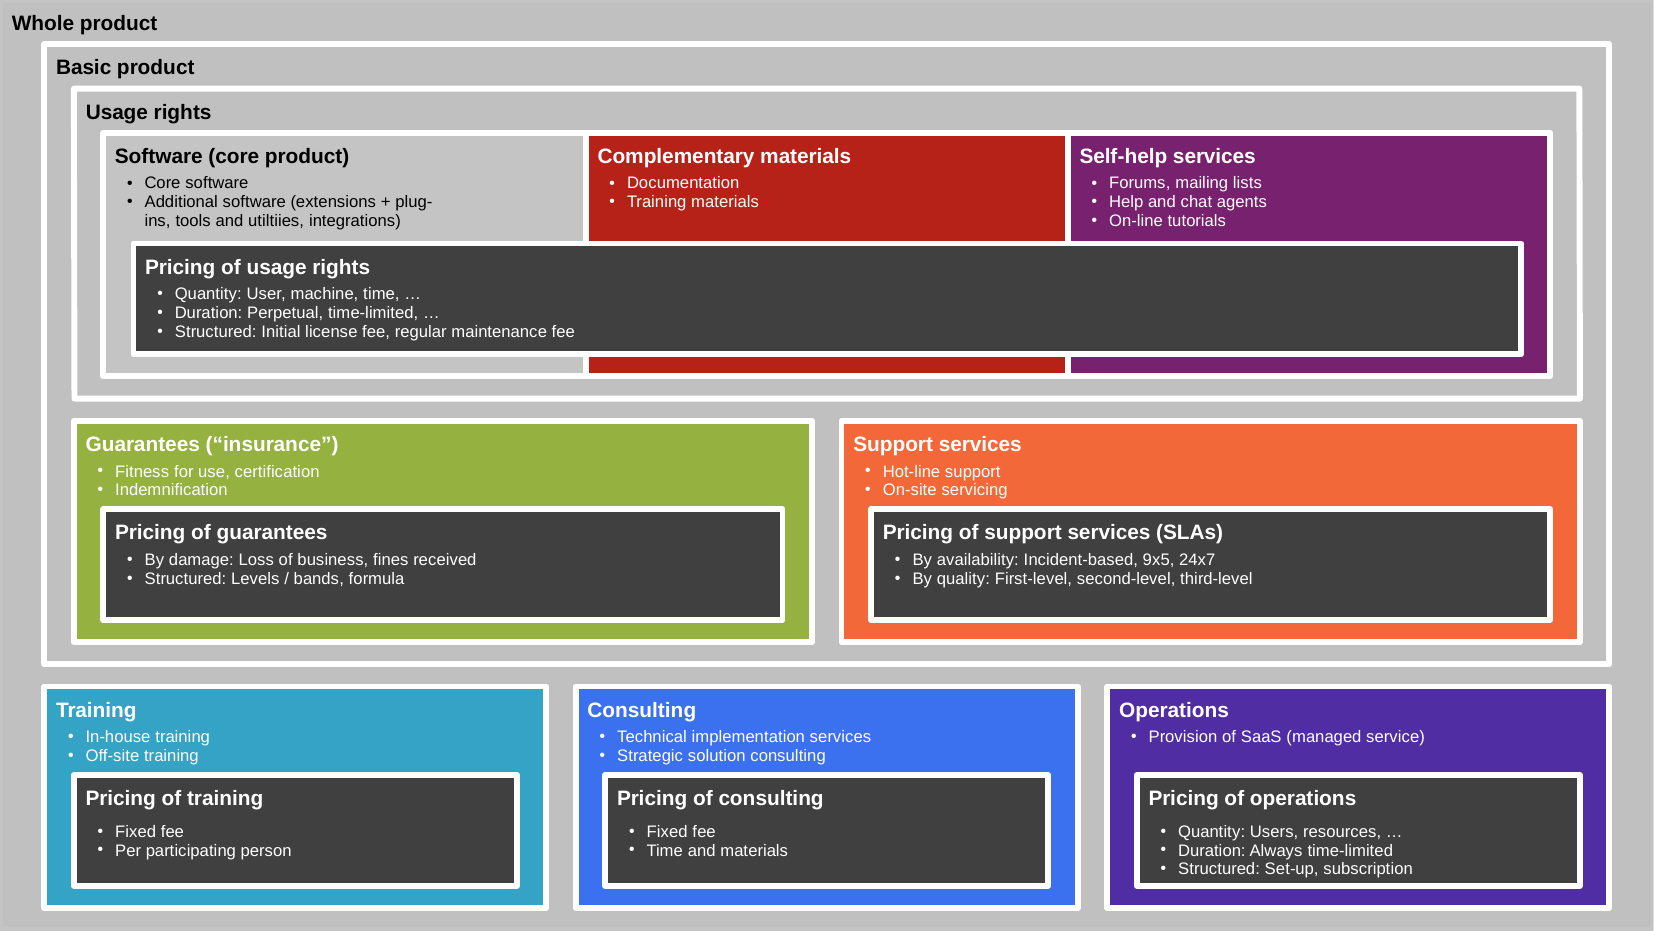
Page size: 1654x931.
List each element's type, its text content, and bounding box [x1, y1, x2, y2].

text_box Complementary materials Documentation Training materials [585, 132, 1067, 243]
text_box Support services Hot-line support On-site servicing [841, 420, 1580, 643]
text_box Self-help services Forums, mailing lists Help and chat agents On-line tutorials [1067, 132, 1551, 377]
text_box Pricing of guarantees By damage: Loss of business, fines received Structured: Levels / bands, formula [103, 509, 783, 621]
text_box Consulting Technical implementation services Strategic solution consulting [575, 686, 1078, 908]
text_box Usage rights [73, 88, 1580, 399]
text_box Basic product [44, 44, 1610, 665]
text_box Pricing of training Fixed fee Per participating person [73, 775, 517, 886]
text_box Software (core product) Core software Additional software (extensions + plug- ins, tools and utiltiies, integrations) [103, 132, 585, 377]
text_box Complementary materials Documentation Training materials [585, 355, 1067, 377]
text_box Pricing of operations Quantity: Users, resources, … Duration: Always time-limited Structured: Set-up, subscription [1136, 775, 1580, 886]
text_box Operations Provision of SaaS (managed service) [1107, 686, 1610, 908]
text_box Pricing of support services (SLAs) By availability: Incident-based, 9x5, 24x7 By quality: First-level, second-level, third-level [871, 509, 1551, 621]
text_box Pricing of usage rights Quantity: User, machine, time, … Duration: Perpetual, time-limited, … Structured: Initial license fee, regular maintenance fee [133, 243, 1522, 355]
text_box Training In-house training Off-site training [44, 686, 547, 908]
text_box Guarantees (“insurance”) Fitness for use, certification Indemnification [73, 420, 813, 643]
text_box Pricing of consulting Fixed fee Time and materials [605, 775, 1049, 886]
text_box Whole product [0, 0, 1654, 931]
